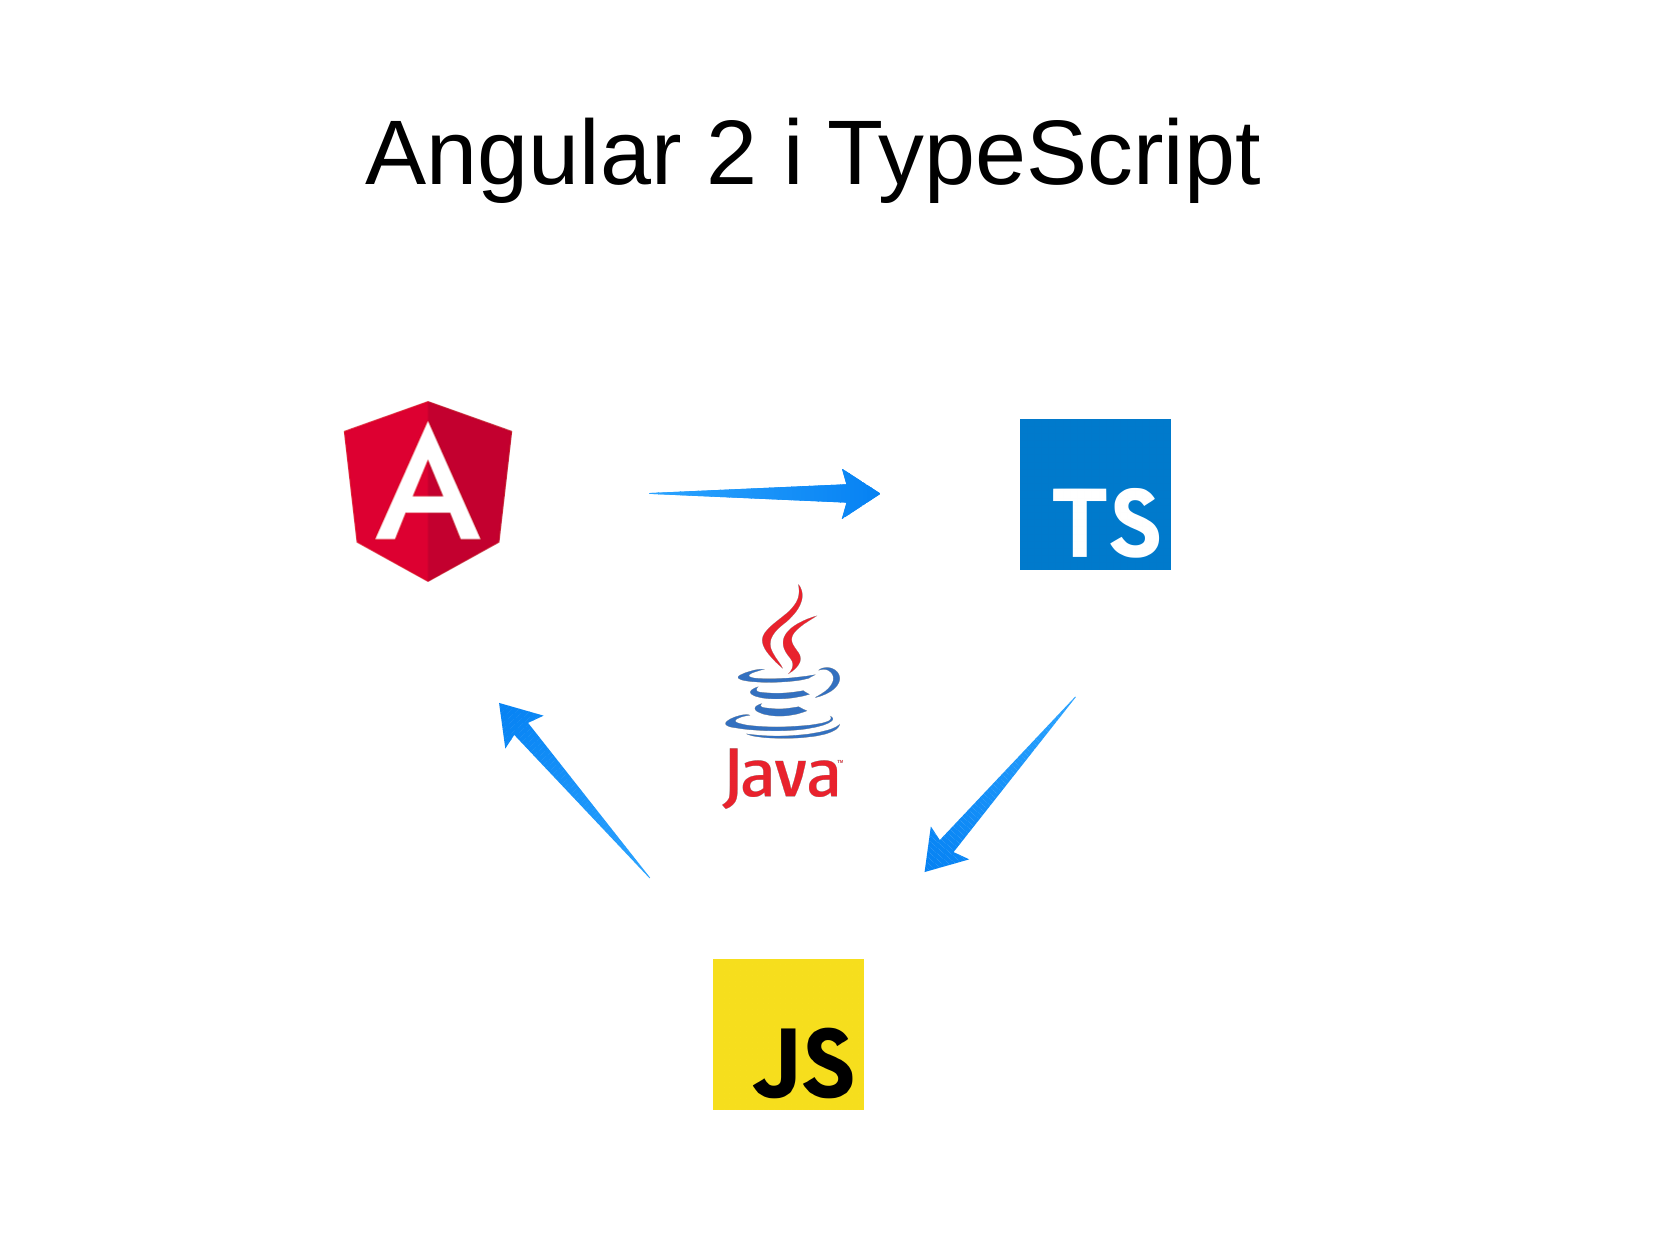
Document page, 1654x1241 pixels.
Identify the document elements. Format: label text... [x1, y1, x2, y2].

picture [713, 959, 864, 1111]
title Angular 2 i TypeScript [82, 49, 1571, 257]
picture [315, 374, 541, 601]
picture [722, 584, 843, 809]
picture [645, 465, 886, 523]
picture [1020, 419, 1171, 571]
picture [900, 675, 1101, 895]
picture [474, 680, 676, 901]
